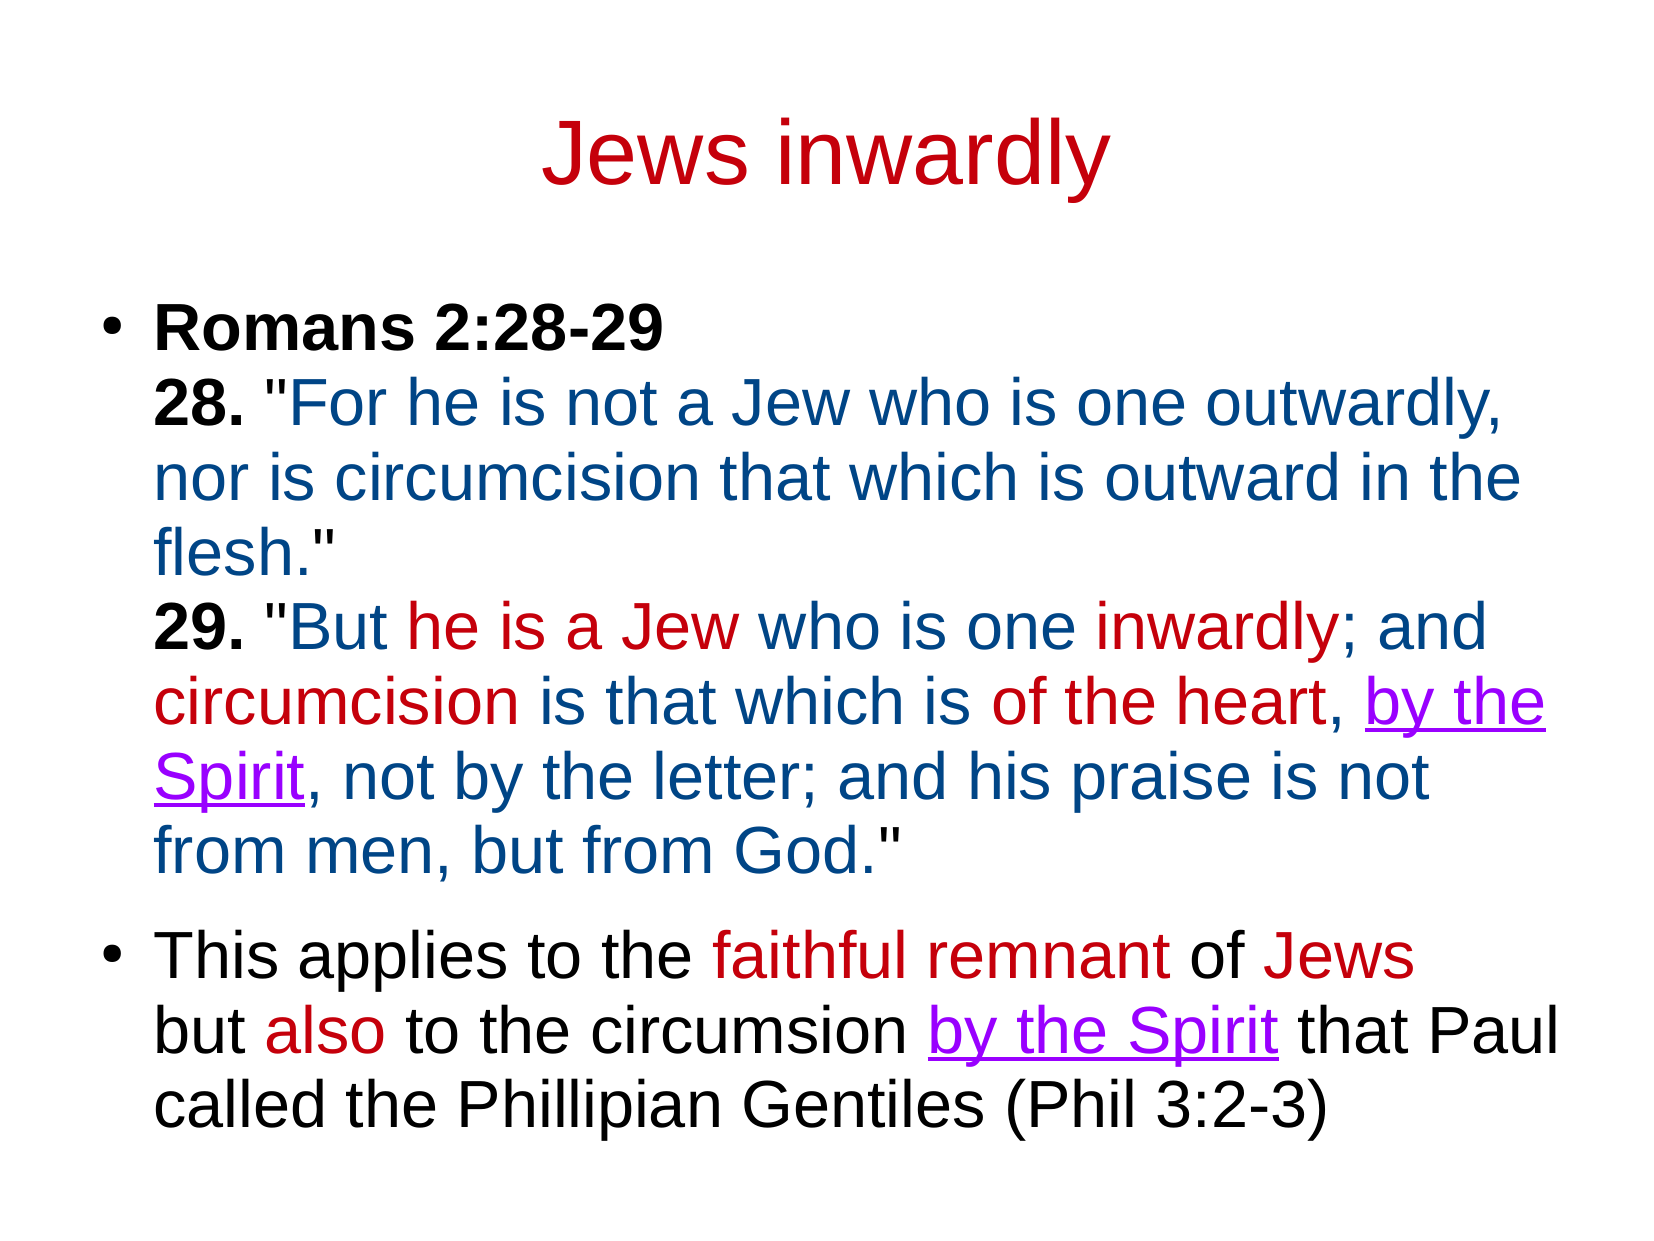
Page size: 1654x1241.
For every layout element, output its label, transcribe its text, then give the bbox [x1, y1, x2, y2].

list Romans 2:28-29 28. "For he is not a Jew who is one outwardly, nor is circumcision that which is outward in the flesh." 29. "But he is a Jew who is one inwardly; and circumcision is that which is of the heart, by the Spirit, not by the letter; and his praise is not from men, but from God." This applies to the faithful remnant of Jews but also to the circumsion by the Spirit that Paul called the Phillipian Gentiles (Phil 3:2-3) [82, 290, 1571, 1143]
title Jews inwardly [82, 49, 1571, 257]
